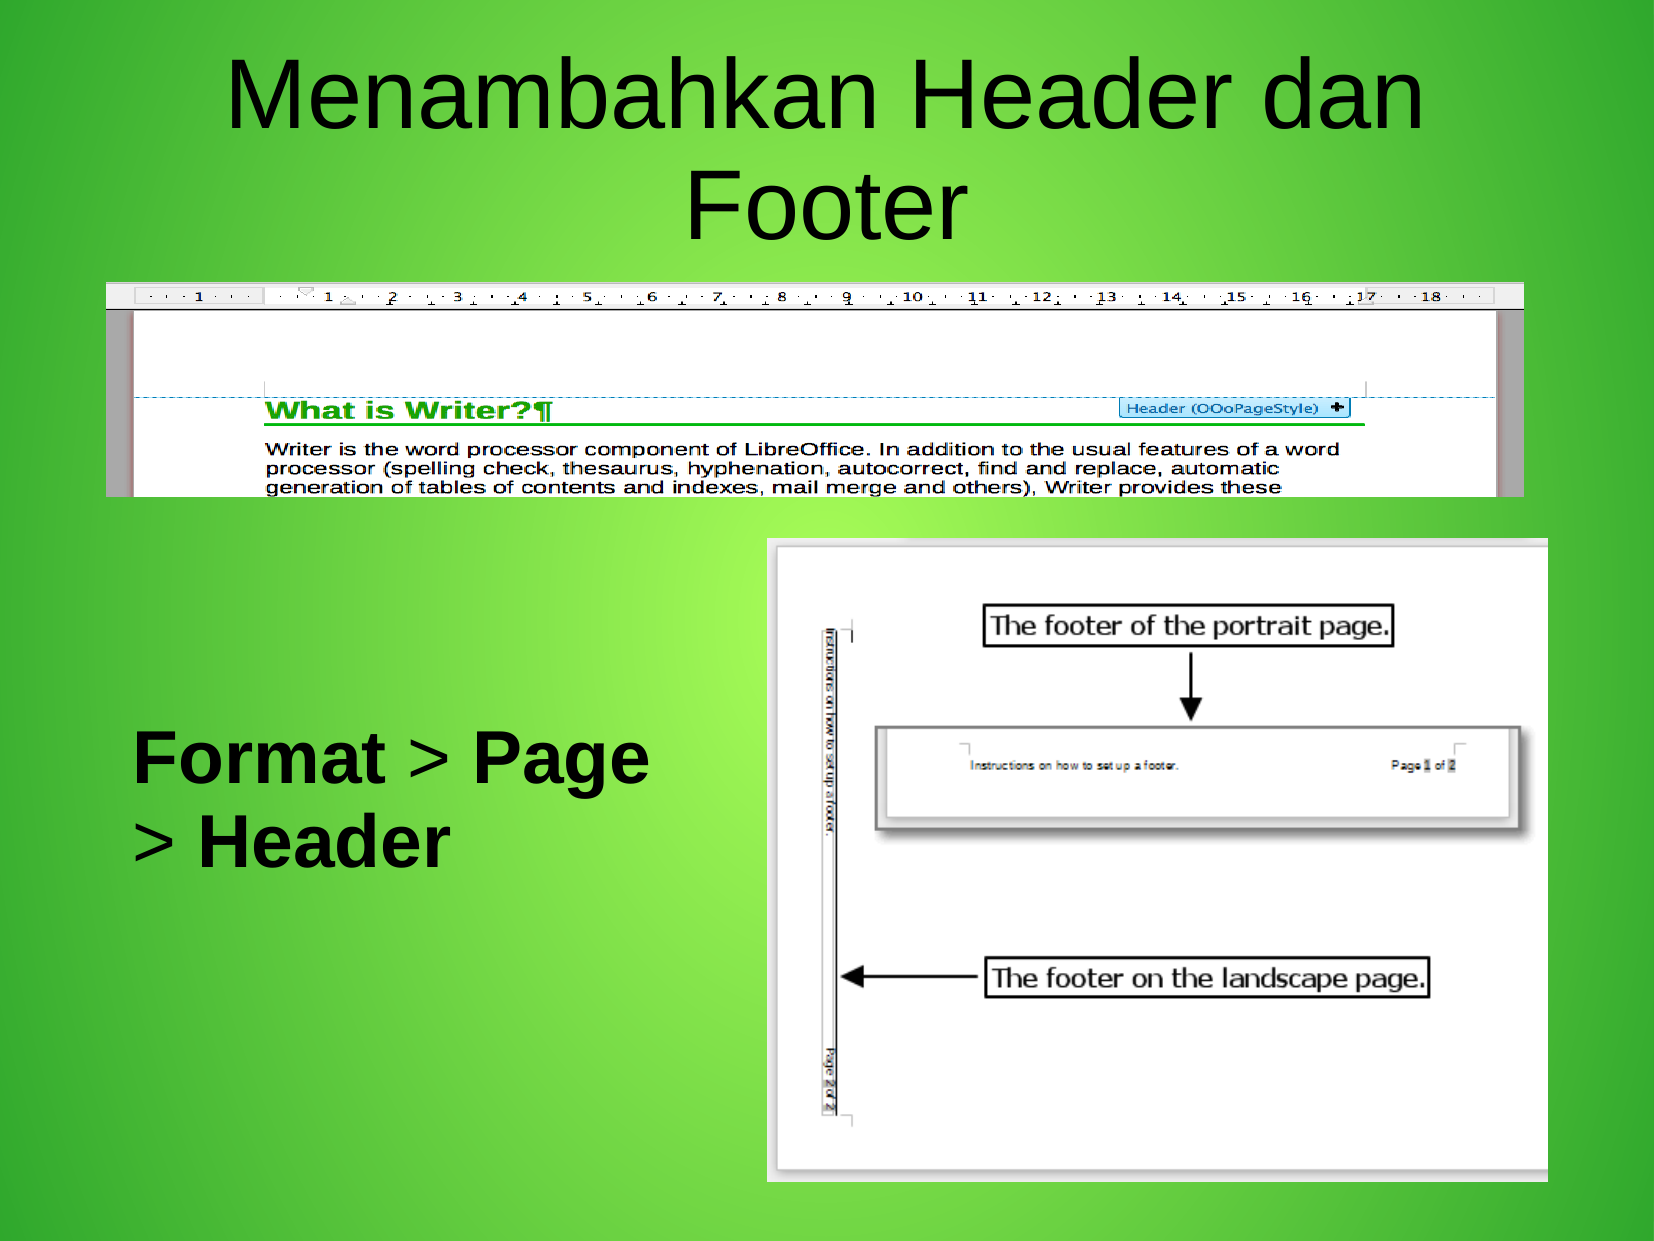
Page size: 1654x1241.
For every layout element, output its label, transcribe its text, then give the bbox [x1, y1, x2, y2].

text_box Format > Page > Header [118, 708, 709, 1123]
picture [106, 282, 1524, 497]
picture [767, 538, 1548, 1182]
title Menambahkan Header dan Footer [82, 38, 1571, 261]
